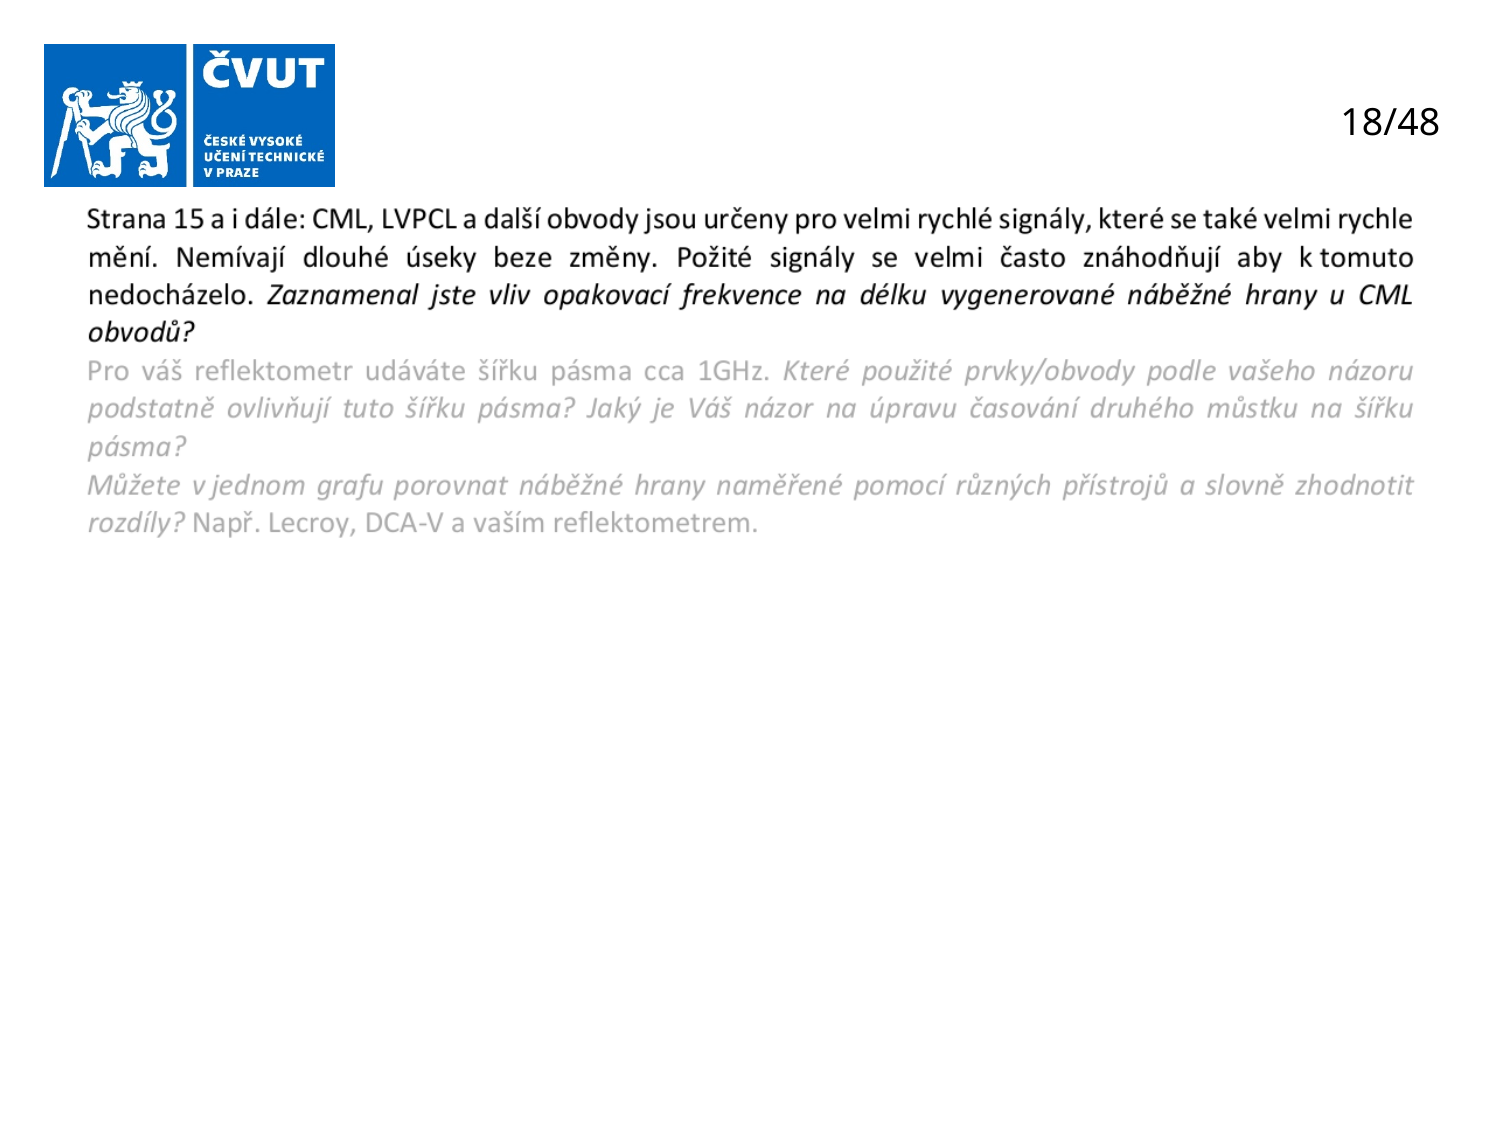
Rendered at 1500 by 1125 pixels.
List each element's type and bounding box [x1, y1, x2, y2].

picture [44, 44, 335, 187]
text_box [15, 344, 1486, 545]
picture [75, 198, 1426, 344]
